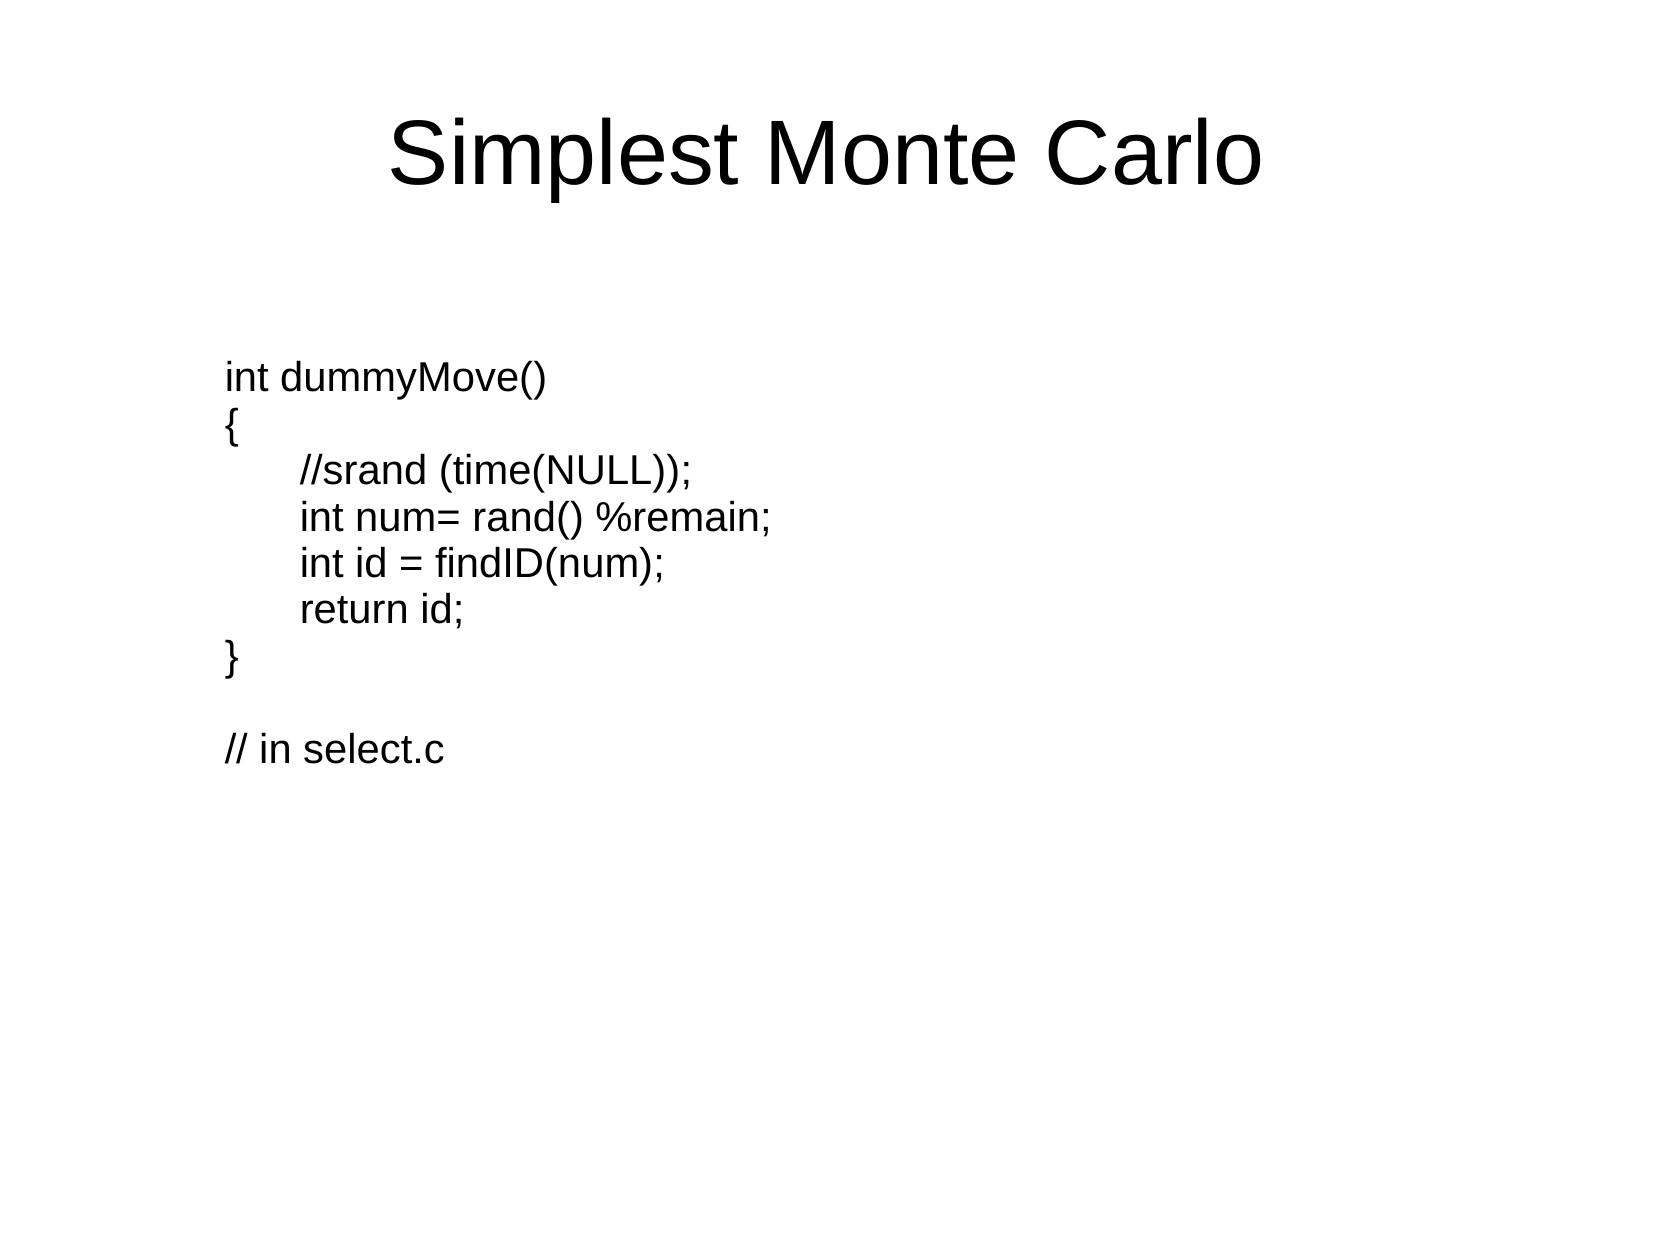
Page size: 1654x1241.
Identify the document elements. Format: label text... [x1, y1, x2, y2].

title Simplest Monte Carlo [82, 49, 1571, 257]
text_box int dummyMove() { //srand (time(NULL)); int num= rand() %remain; int id = findID(num); return id; } // in select.c [210, 300, 1150, 871]
